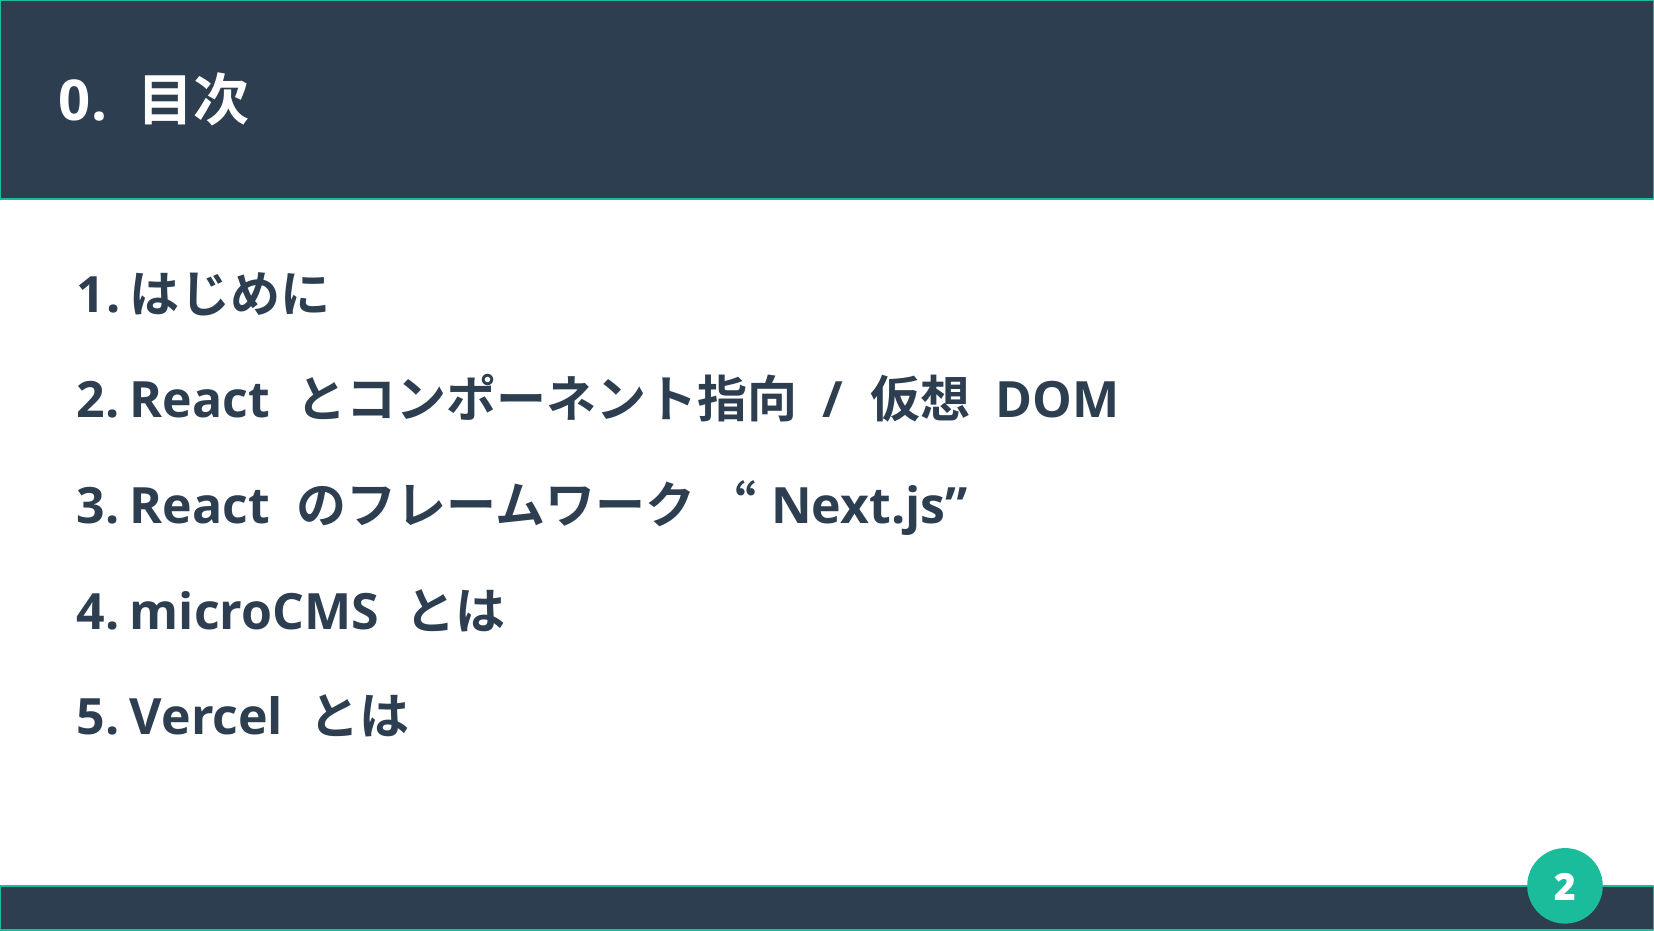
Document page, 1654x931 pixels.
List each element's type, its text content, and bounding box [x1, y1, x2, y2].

list はじめに React とコンポーネント指向 / 仮想 DOM React のフレームワーク “Next.js” microCMS とは Vercel とは [59, 243, 1595, 864]
title 0. 目次 [59, 37, 1595, 156]
